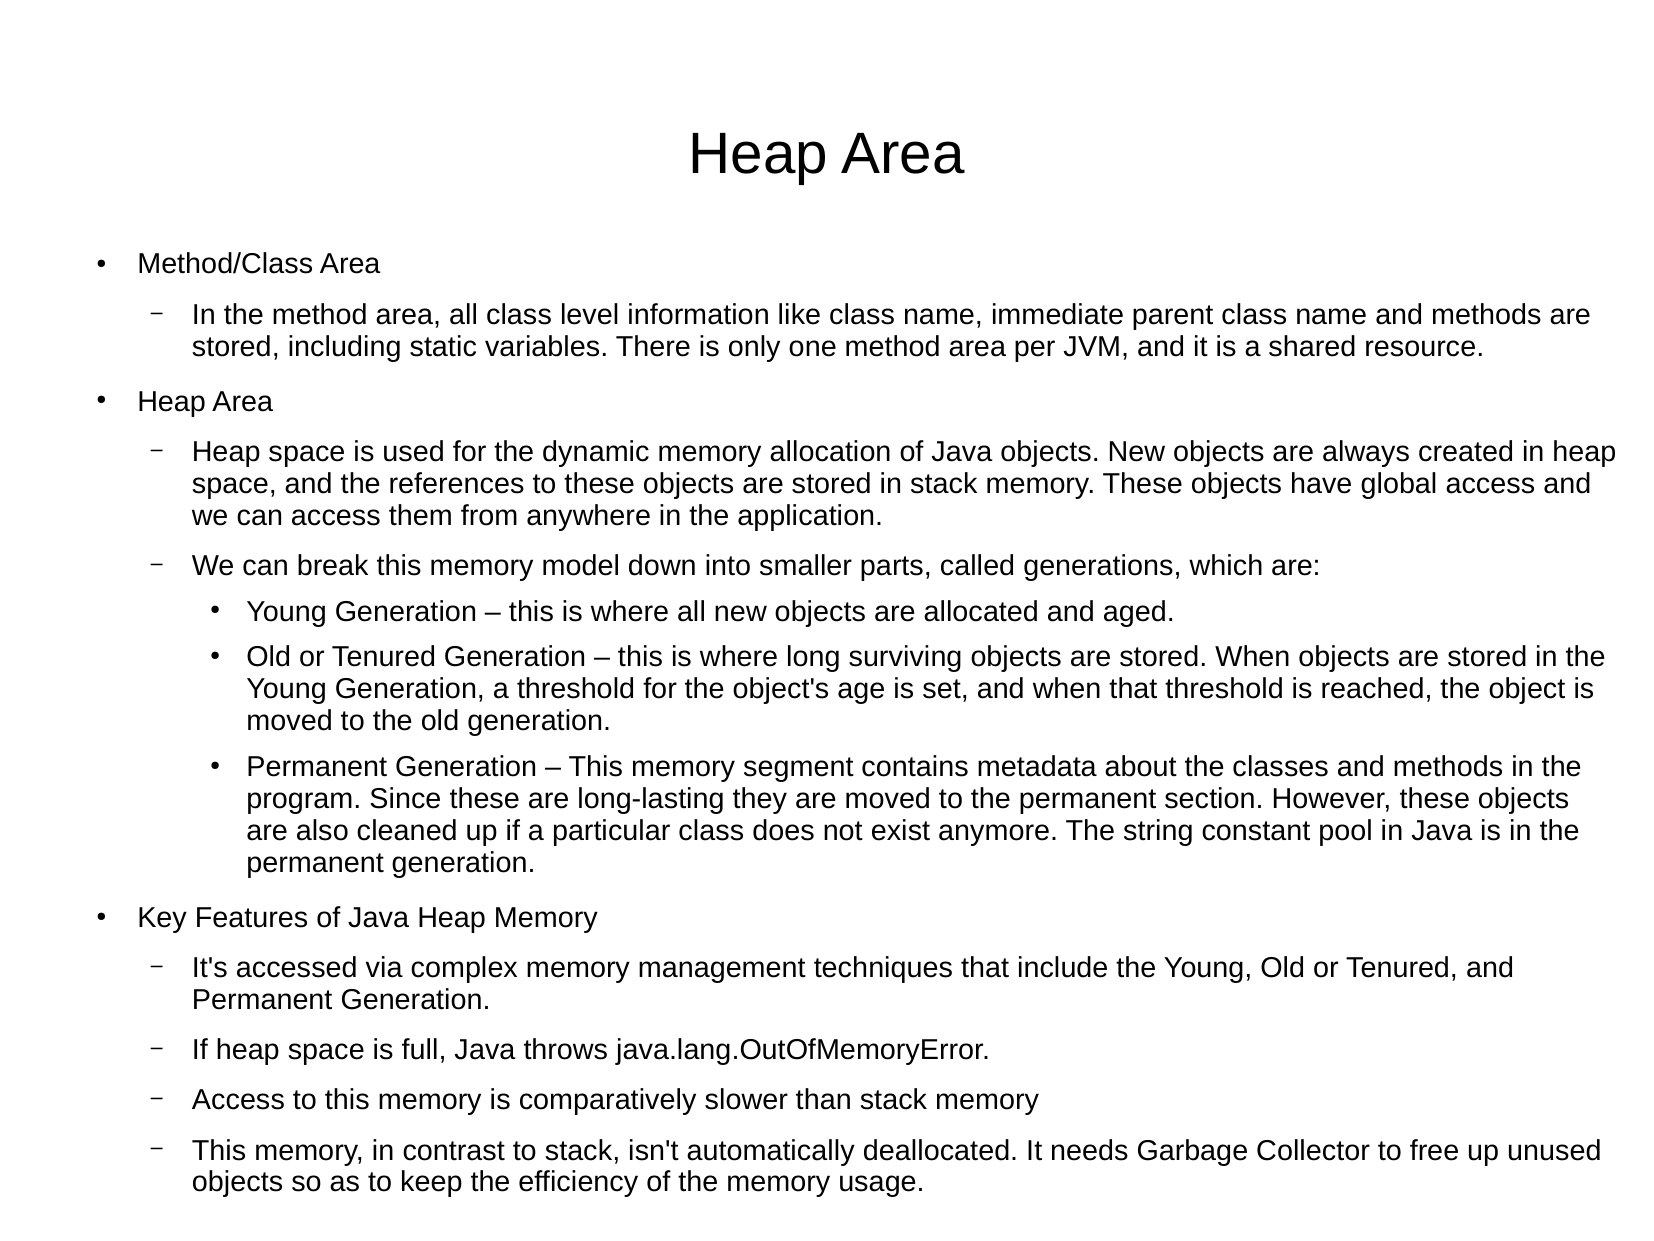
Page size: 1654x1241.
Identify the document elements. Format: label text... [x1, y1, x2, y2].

list Method/Class Area In the method area, all class level information like class name, immediate parent class name and methods are stored, including static variables. There is only one method area per JVM, and it is a shared resource. Heap Area Heap space is used for the dynamic memory allocation of Java objects. New objects are always created in heap space, and the references to these objects are stored in stack memory. These objects have global access and we can access them from anywhere in the application. We can break this memory model down into smaller parts, called generations, which are: Young Generation – this is where all new objects are allocated and aged. Old or Tenured Generation – this is where long surviving objects are stored. When objects are stored in the Young Generation, a threshold for the object's age is set, and when that threshold is reached, the object is moved to the old generation. Permanent Generation – This memory segment contains metadata about the classes and methods in the program. Since these are long-lasting they are moved to the permanent section. However, these objects are also cleaned up if a particular class does not exist anymore. The string constant pool in Java is in the permanent generation. Key Features of Java Heap Memory It's accessed via complex memory management techniques that include the Young, Old or Tenured, and Permanent Generation. If heap space is full, Java throws java.lang.OutOfMemoryError. Access to this memory is comparatively slower than stack memory This memory, in contrast to stack, isn't automatically deallocated. It needs Garbage Collector to free up unused objects so as to keep the efficiency of the memory usage. [82, 248, 1619, 1213]
title Heap Area [82, 49, 1571, 248]
